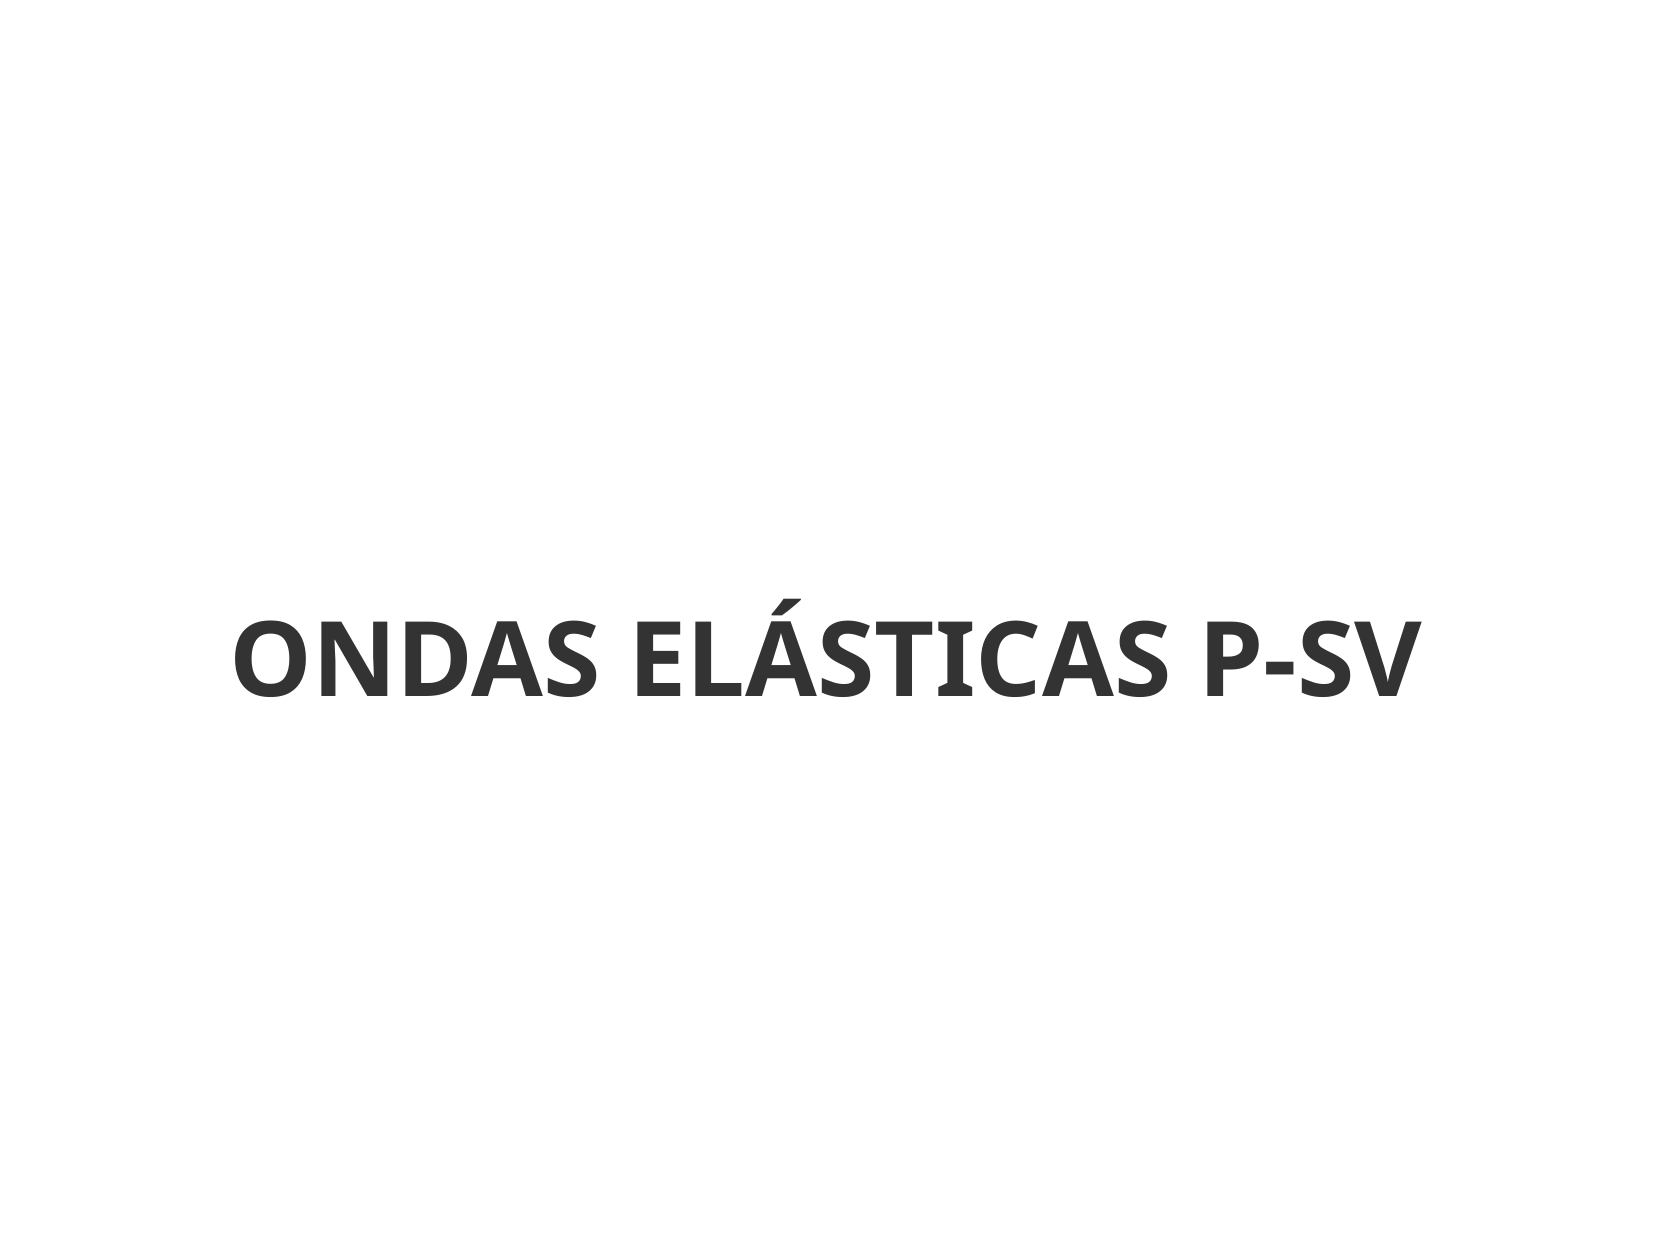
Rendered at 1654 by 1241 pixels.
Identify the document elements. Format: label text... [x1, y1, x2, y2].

title ONDAS ELÁSTICAS P-SV [82, 516, 1571, 724]
